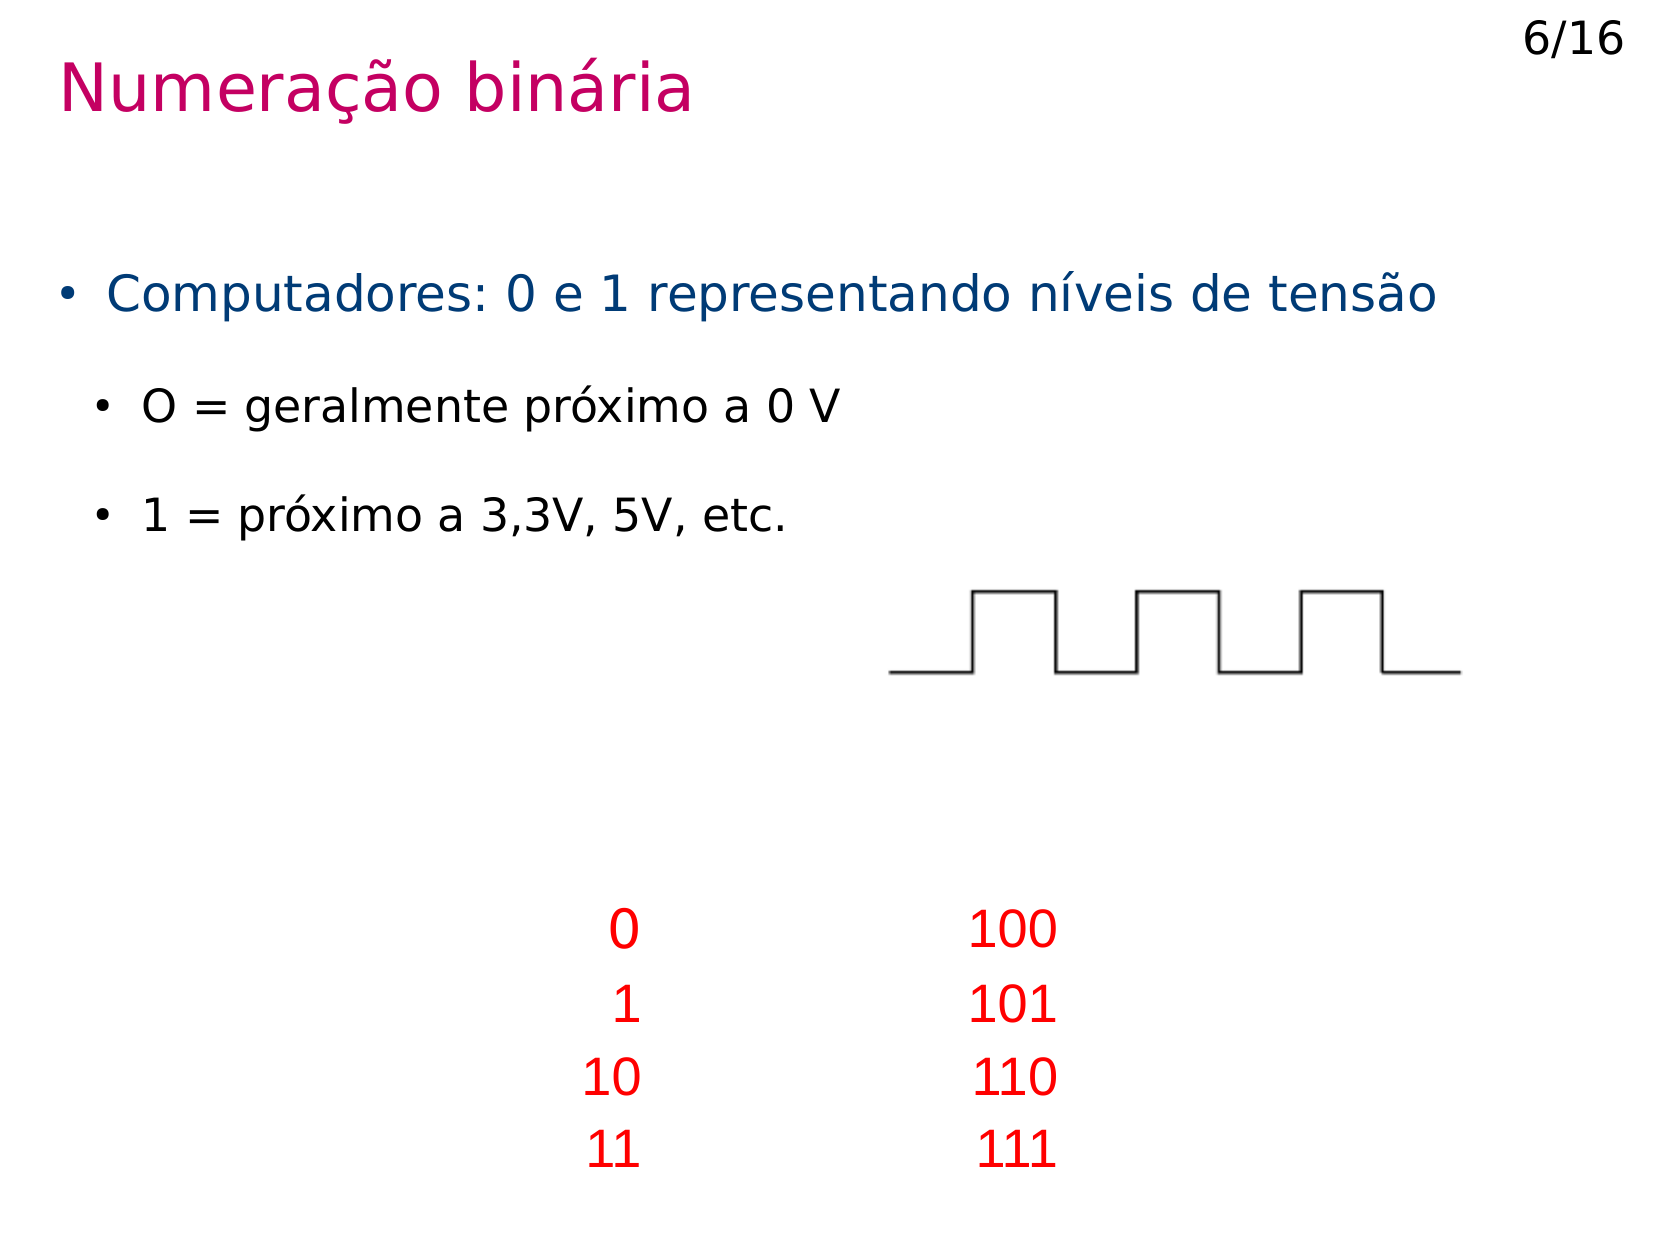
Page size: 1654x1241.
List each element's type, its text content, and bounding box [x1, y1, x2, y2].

picture [814, 496, 1536, 768]
table_header 100 [648, 893, 1064, 968]
title Numeração binária [59, 29, 1625, 148]
list Computadores: 0 e 1 representando níveis de tensão O = geralmente próximo a 0 V 1 = próximo a 3,3V, 5V, etc. [59, 236, 1625, 1211]
table_cell 11 [232, 1112, 648, 1185]
table_header 0 [232, 893, 648, 968]
table_cell 111 [648, 1112, 1064, 1185]
table_cell 110 [648, 1040, 1064, 1112]
table_cell 10 [232, 1040, 648, 1112]
table_cell 1 [232, 968, 648, 1040]
table_cell 101 [648, 968, 1064, 1040]
